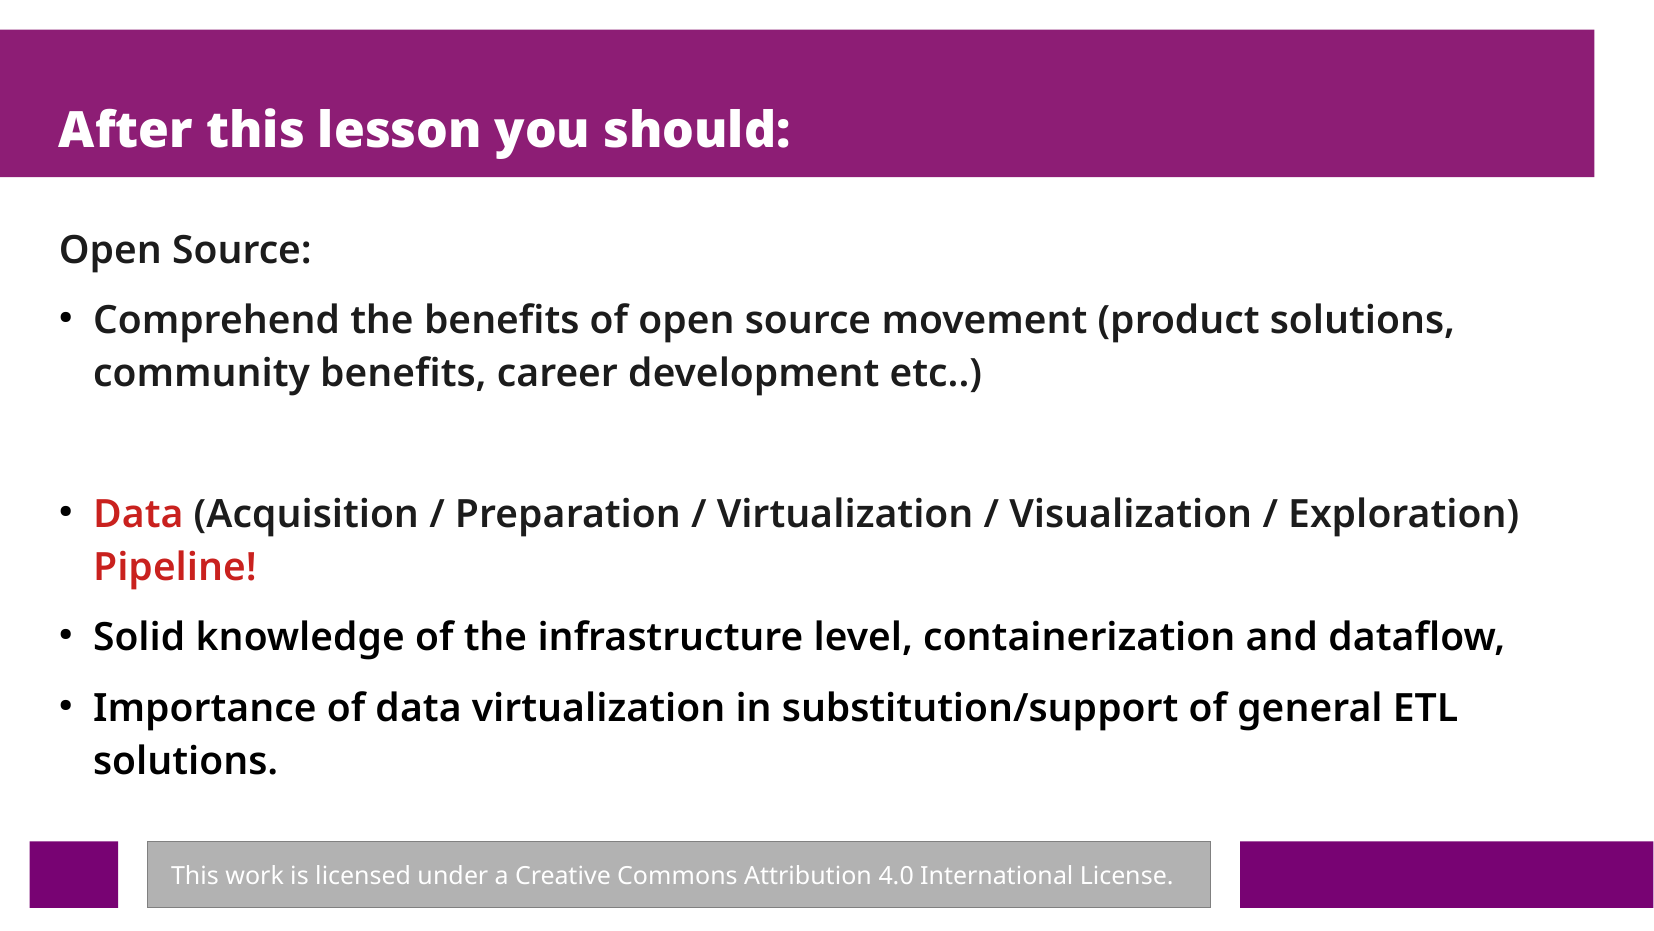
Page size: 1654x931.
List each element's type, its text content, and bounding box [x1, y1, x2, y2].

title After this lesson you should: [59, 44, 1595, 163]
list Open Source: Comprehend the benefits of open source movement (product solutions, community benefits, career development etc..) Data (Acquisition / Preparation / Virtualization / Visualization / Exploration) Pipeline! Solid knowledge of the infrastructure level, containerization and dataflow, Importance of data virtualization in substitution/support of general ETL solutions. [59, 221, 1565, 798]
